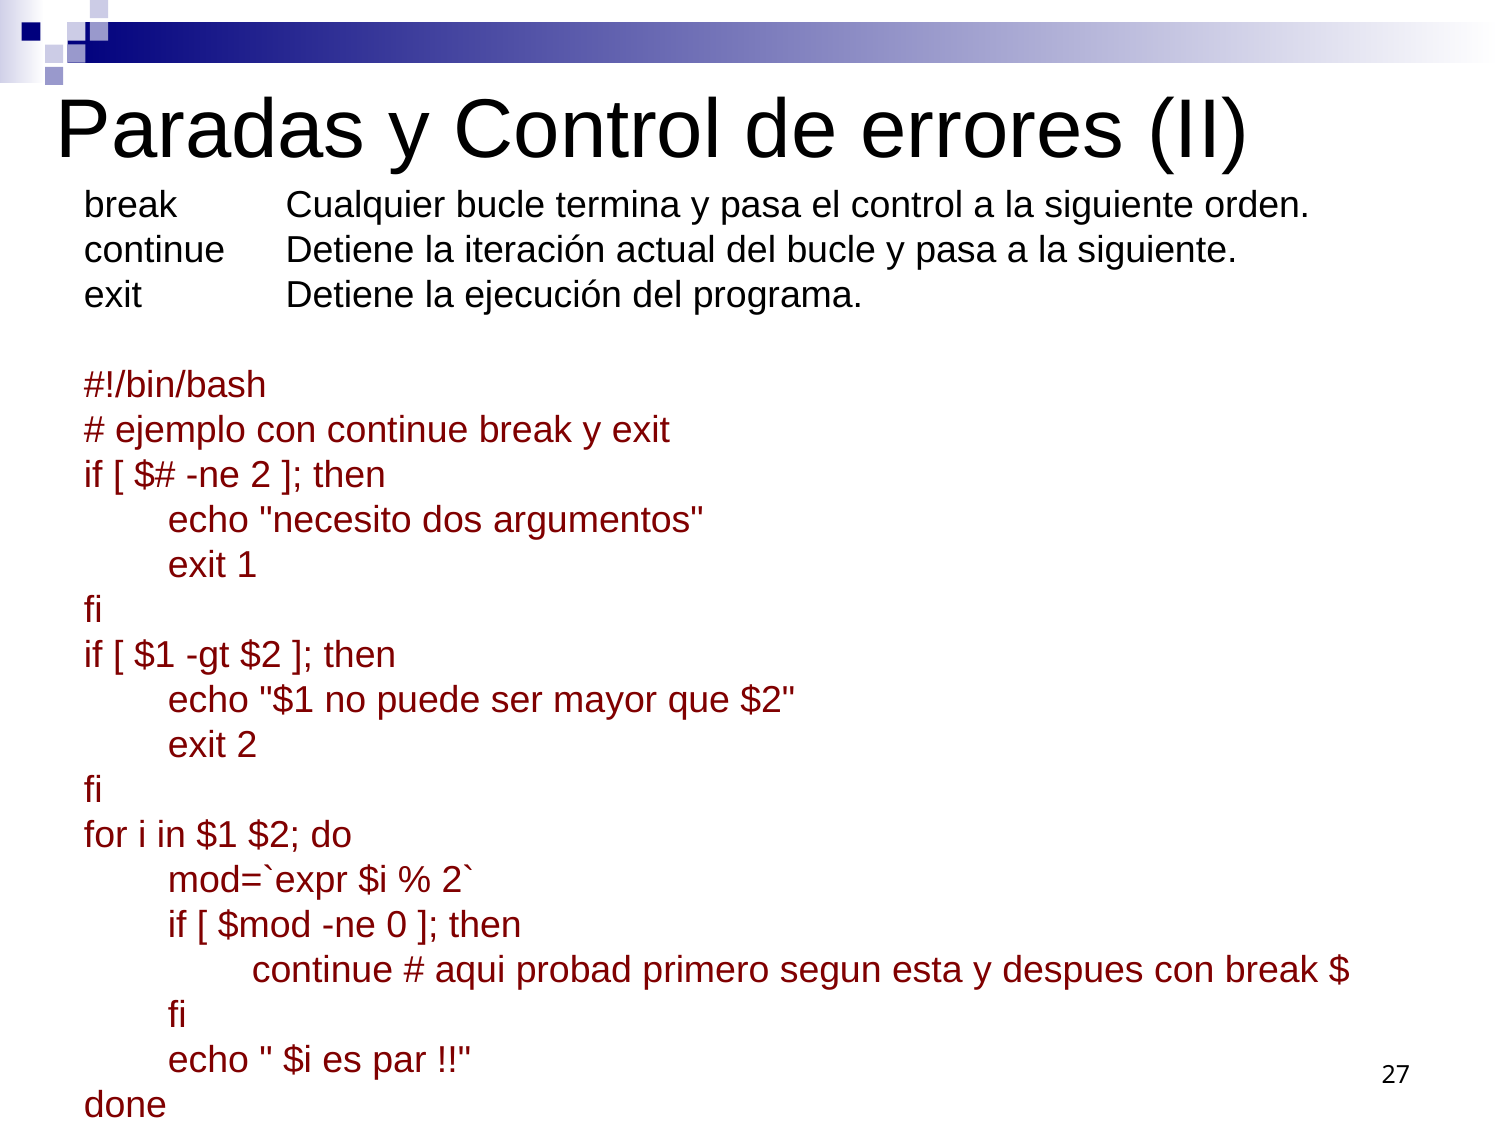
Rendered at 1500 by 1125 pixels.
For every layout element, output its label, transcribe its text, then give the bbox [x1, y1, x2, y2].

text_box Paradas y Control de errores (II) [41, 66, 1500, 182]
text_box break Cualquier bucle termina y pasa el control a la siguiente orden. continue Detiene la iteración actual del bucle y pasa a la siguiente. exit Detiene la ejecución del programa. #!/bin/bash # ejemplo con continue break y exit if [ $# -ne 2 ]; then echo "necesito dos argumentos" exit 1 fi if [ $1 -gt $2 ]; then echo "$1 no puede ser mayor que $2" exit 2 fi for i in $1 $2; do mod=`expr $i % 2` if [ $mod -ne 0 ]; then continue # aqui probad primero segun esta y despues con break $ fi echo " $i es par !!" done [64, 172, 1495, 1012]
text_box <número> [1074, 1025, 1426, 1101]
